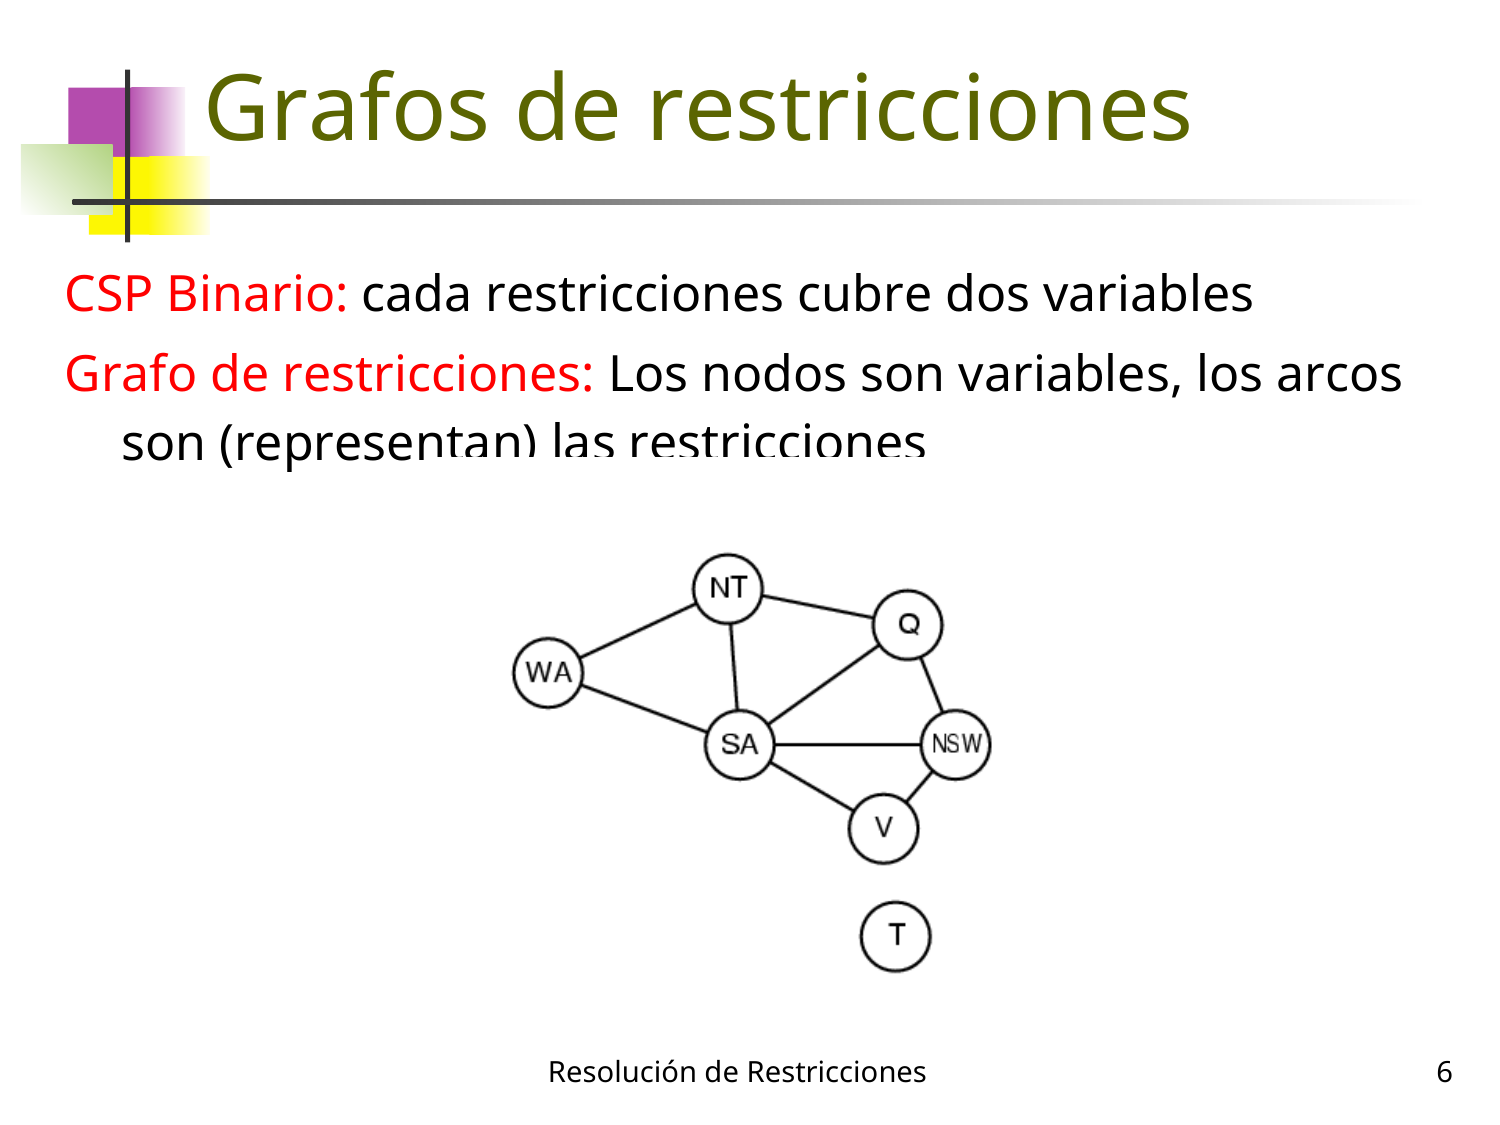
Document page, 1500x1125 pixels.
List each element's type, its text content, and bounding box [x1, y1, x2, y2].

picture [430, 457, 1034, 975]
title Grafos de restricciones [188, 35, 1468, 175]
list CSP Binario: cada restricciones cubre dos variables Grafo de restricciones: Los nodos son variables, los arcos son (representan) las restricciones [50, 249, 1469, 1007]
